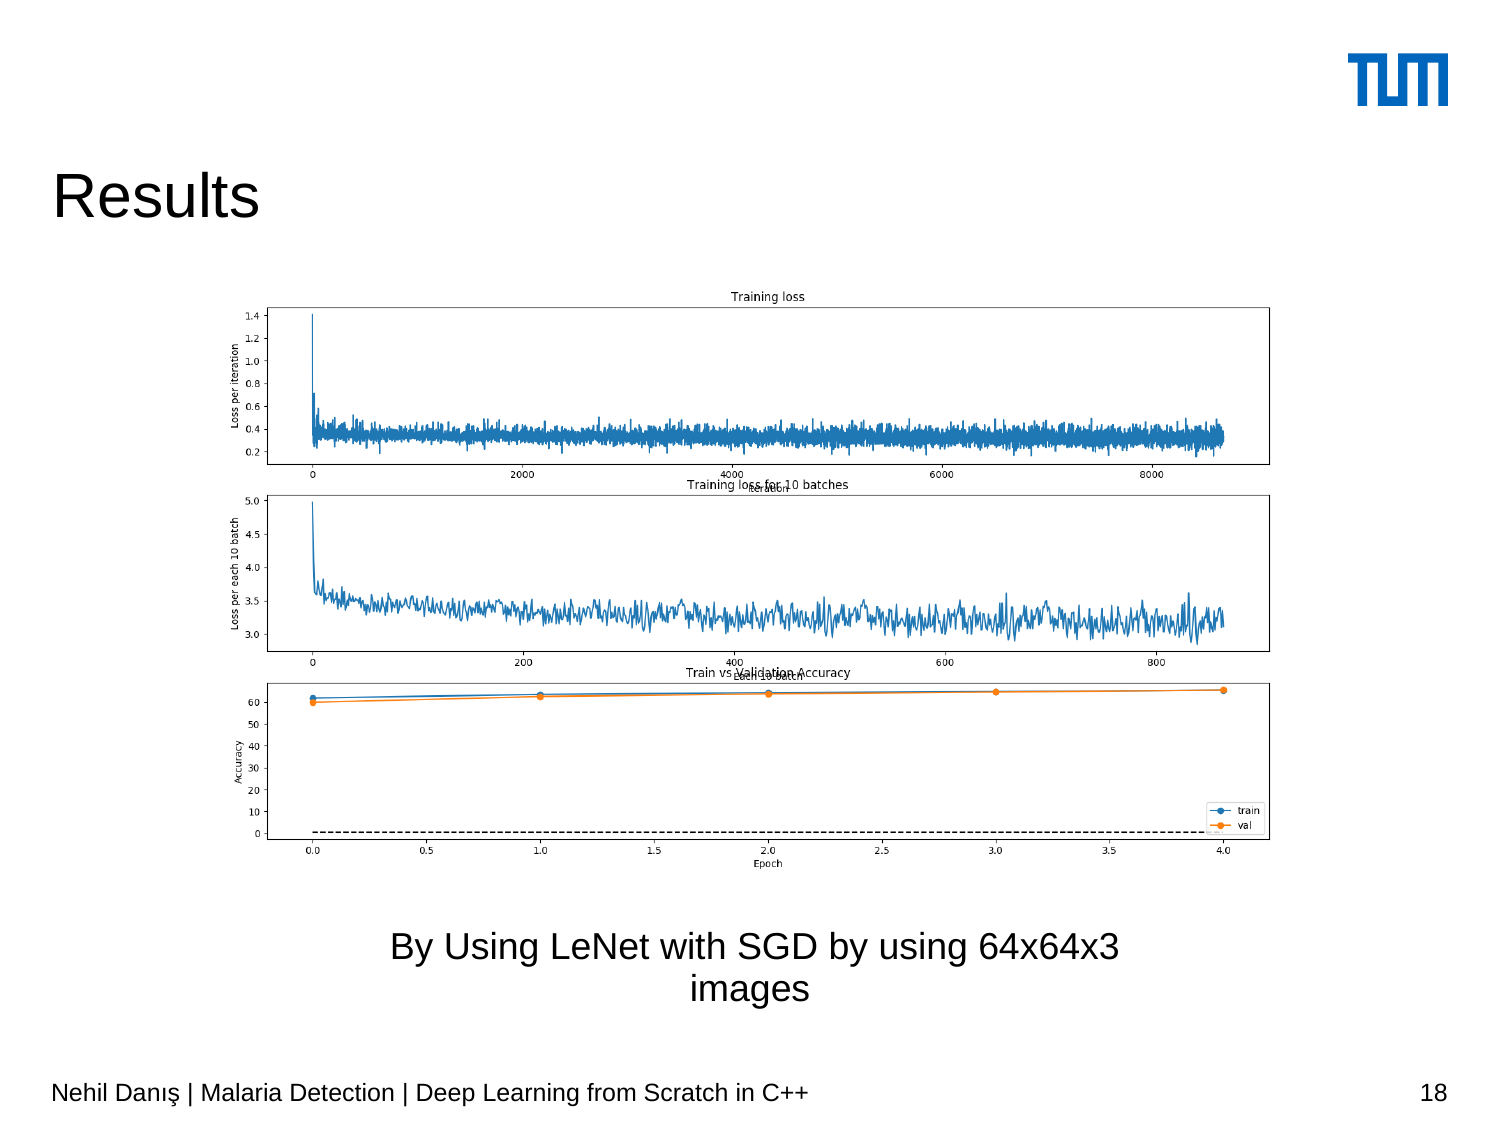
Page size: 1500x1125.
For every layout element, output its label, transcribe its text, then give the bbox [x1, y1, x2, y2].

footer Nehil Danış | Malaria Detection | Deep Learning from Scratch in C++ [51, 1061, 1112, 1122]
title Results [52, 163, 1449, 231]
slide_number <number> [1112, 1061, 1448, 1122]
picture [105, 224, 1398, 916]
text_box By Using LeNet with SGD by using 64x64x3 images [300, 918, 1261, 1059]
